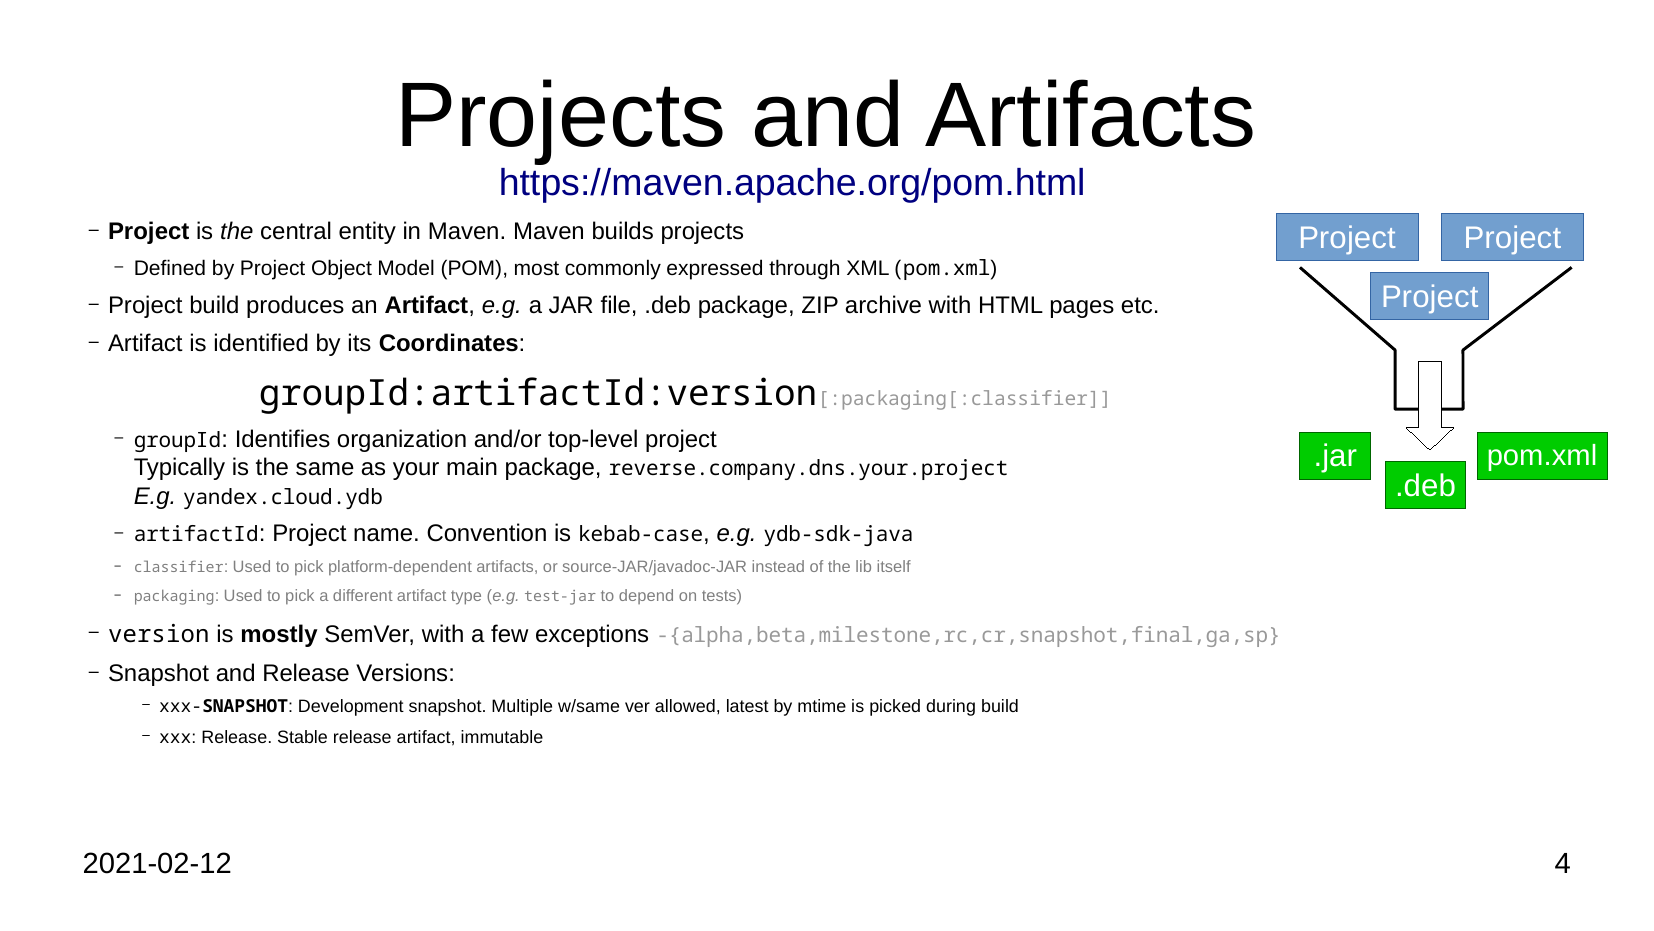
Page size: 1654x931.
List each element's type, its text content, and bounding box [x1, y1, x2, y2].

text_box Project [1370, 272, 1489, 320]
text_box Project [1276, 213, 1419, 261]
text_box [1406, 361, 1454, 450]
text_box .deb [1385, 461, 1466, 509]
title Projects and Artifacts [82, 37, 1571, 193]
list Project is the central entity in Maven. Maven builds projects Defined by Project Object Model (POM), most commonly expressed through XML (pom.xml) Project build produces an Artifact, e.g. a JAR file, .deb package, ZIP archive with HTML pages etc. Artifact is identified by its Coordinates: groupId:artifactId:version[:packaging[:classifier]] groupId: Identifies organization and/or top-level project Typically is the same as your main package, reverse.company.dns.your.project E.g. yandex.cloud.ydb artifactId: Project name. Convention is kebab-case, e.g. ydb-sdk-java classifier: Used to pick platform-dependent artifacts, or source-JAR/javadoc-JAR instead of the lib itself packaging: Used to pick a different artifact type (e.g. test-jar to depend on tests) version is mostly SemVer, with a few exceptions -{alpha,beta,milestone,rc,cr,snapshot,final,ga,sp} Snapshot and Release Versions: xxx-SNAPSHOT: Development snapshot. Multiple w/same ver allowed, latest by mtime is picked during build xxx: Release. Stable release artifact, immutable [82, 217, 1571, 758]
text_box pom.xml [1477, 432, 1608, 480]
text_box Project [1441, 213, 1584, 261]
text_box .jar [1299, 432, 1371, 480]
text_box https://maven.apache.org/pom.html [484, 153, 1101, 211]
